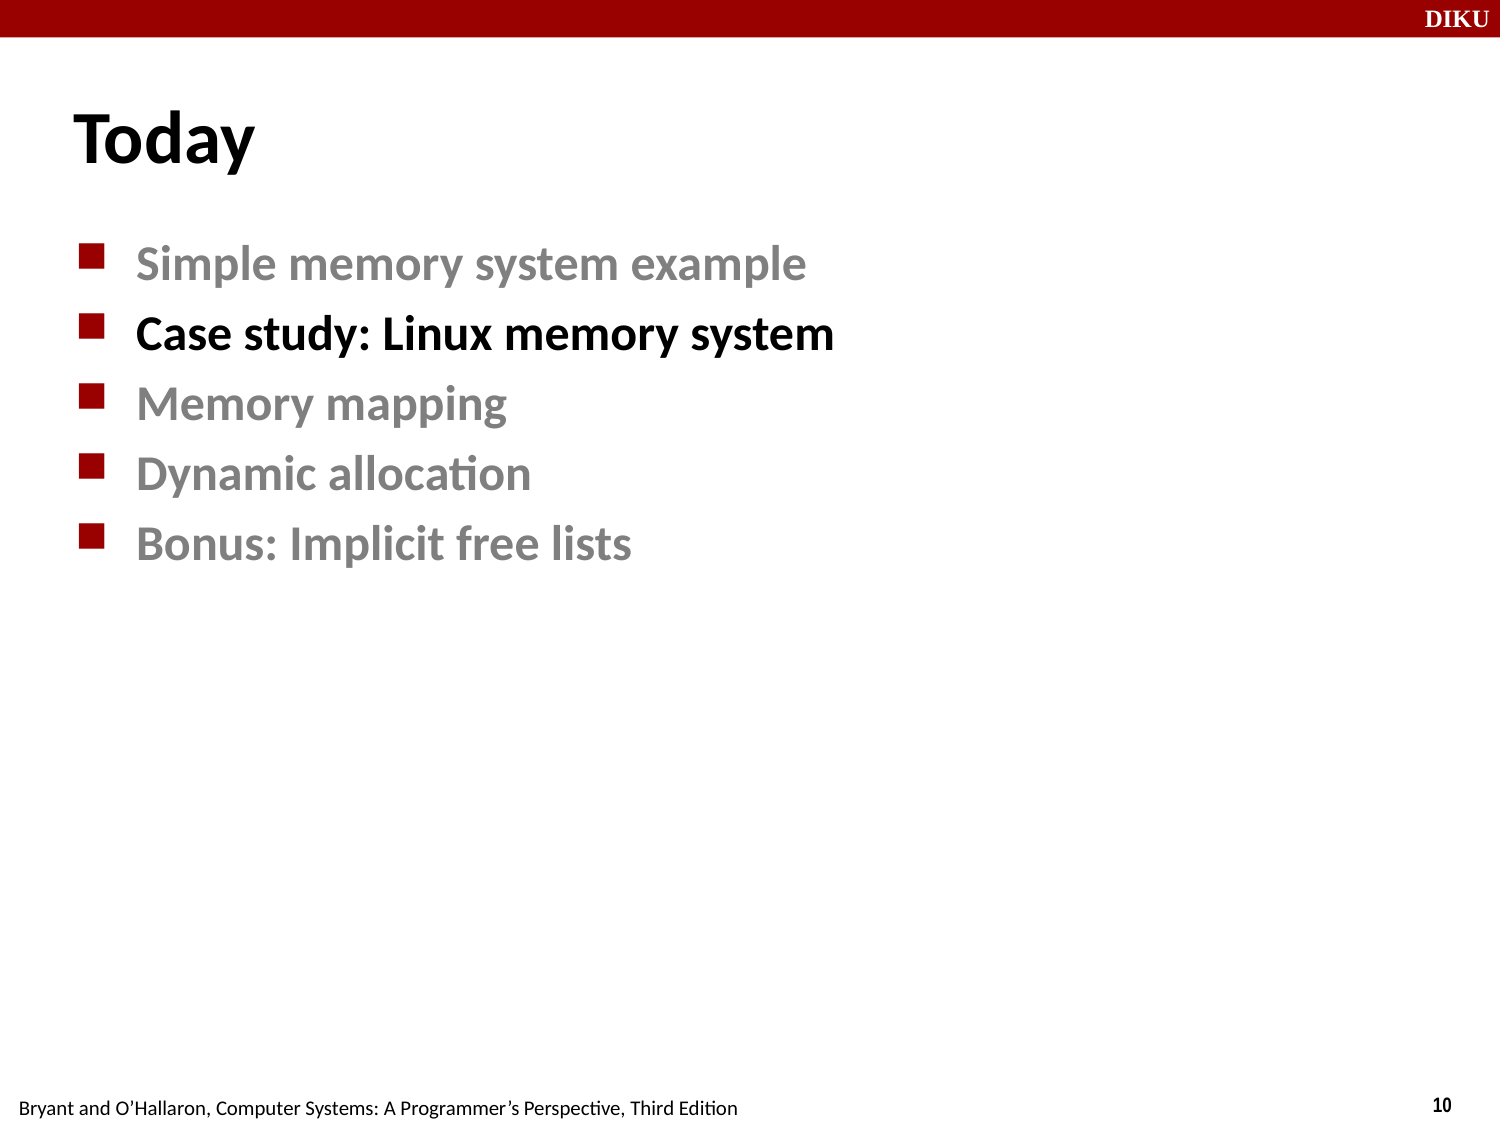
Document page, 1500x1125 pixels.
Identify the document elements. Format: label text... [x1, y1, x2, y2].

text_box Simple memory system example Case study: Linux memory system Memory mapping Dynamic allocation Bonus: Implicit free lists [65, 223, 1361, 1039]
text_box Today [58, 71, 1304, 197]
